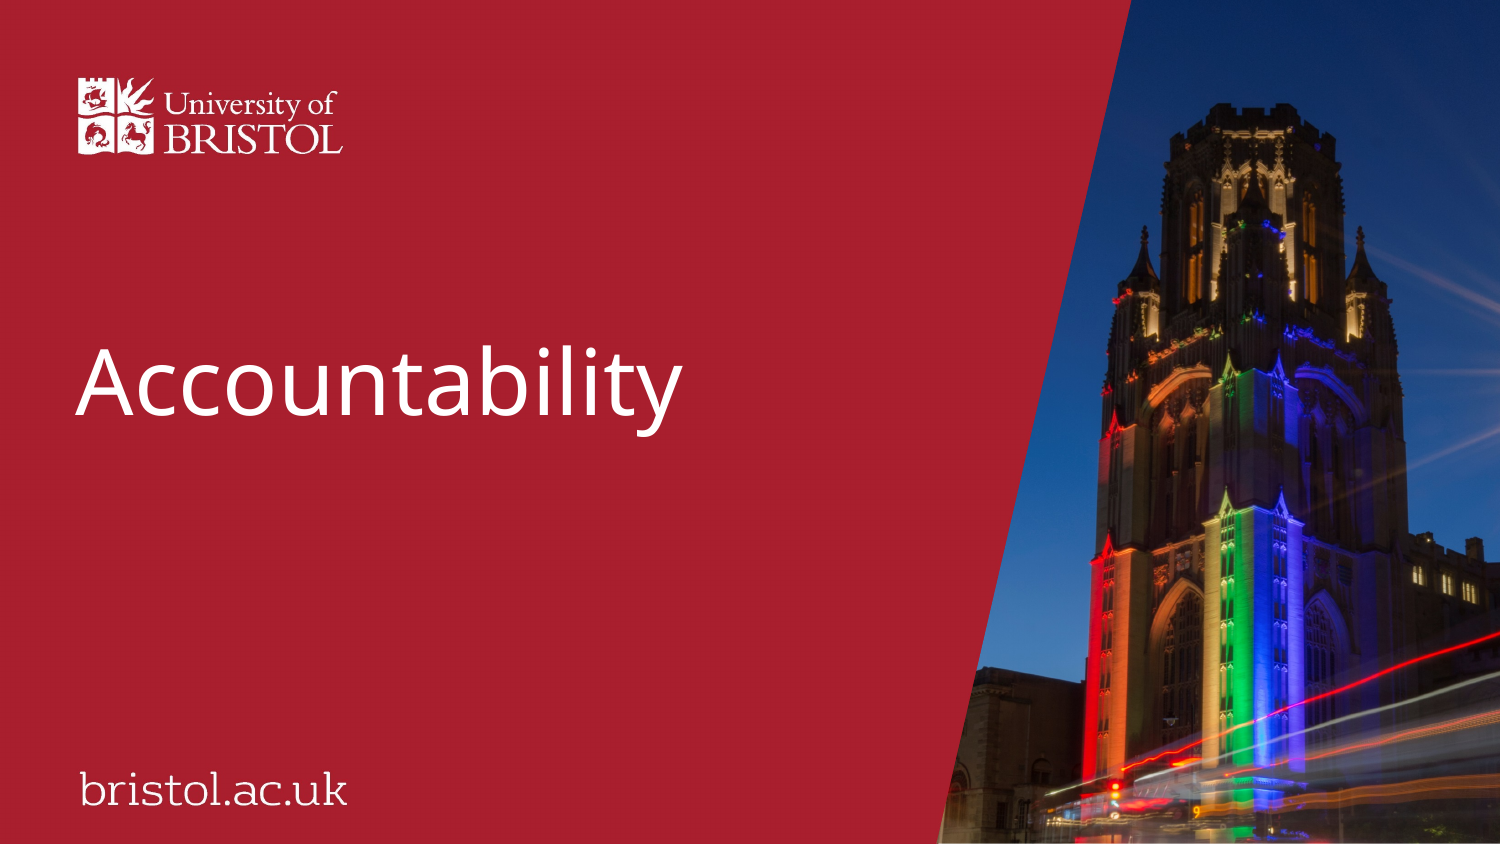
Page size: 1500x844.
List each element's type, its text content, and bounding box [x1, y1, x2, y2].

title Accountability [60, 262, 924, 443]
